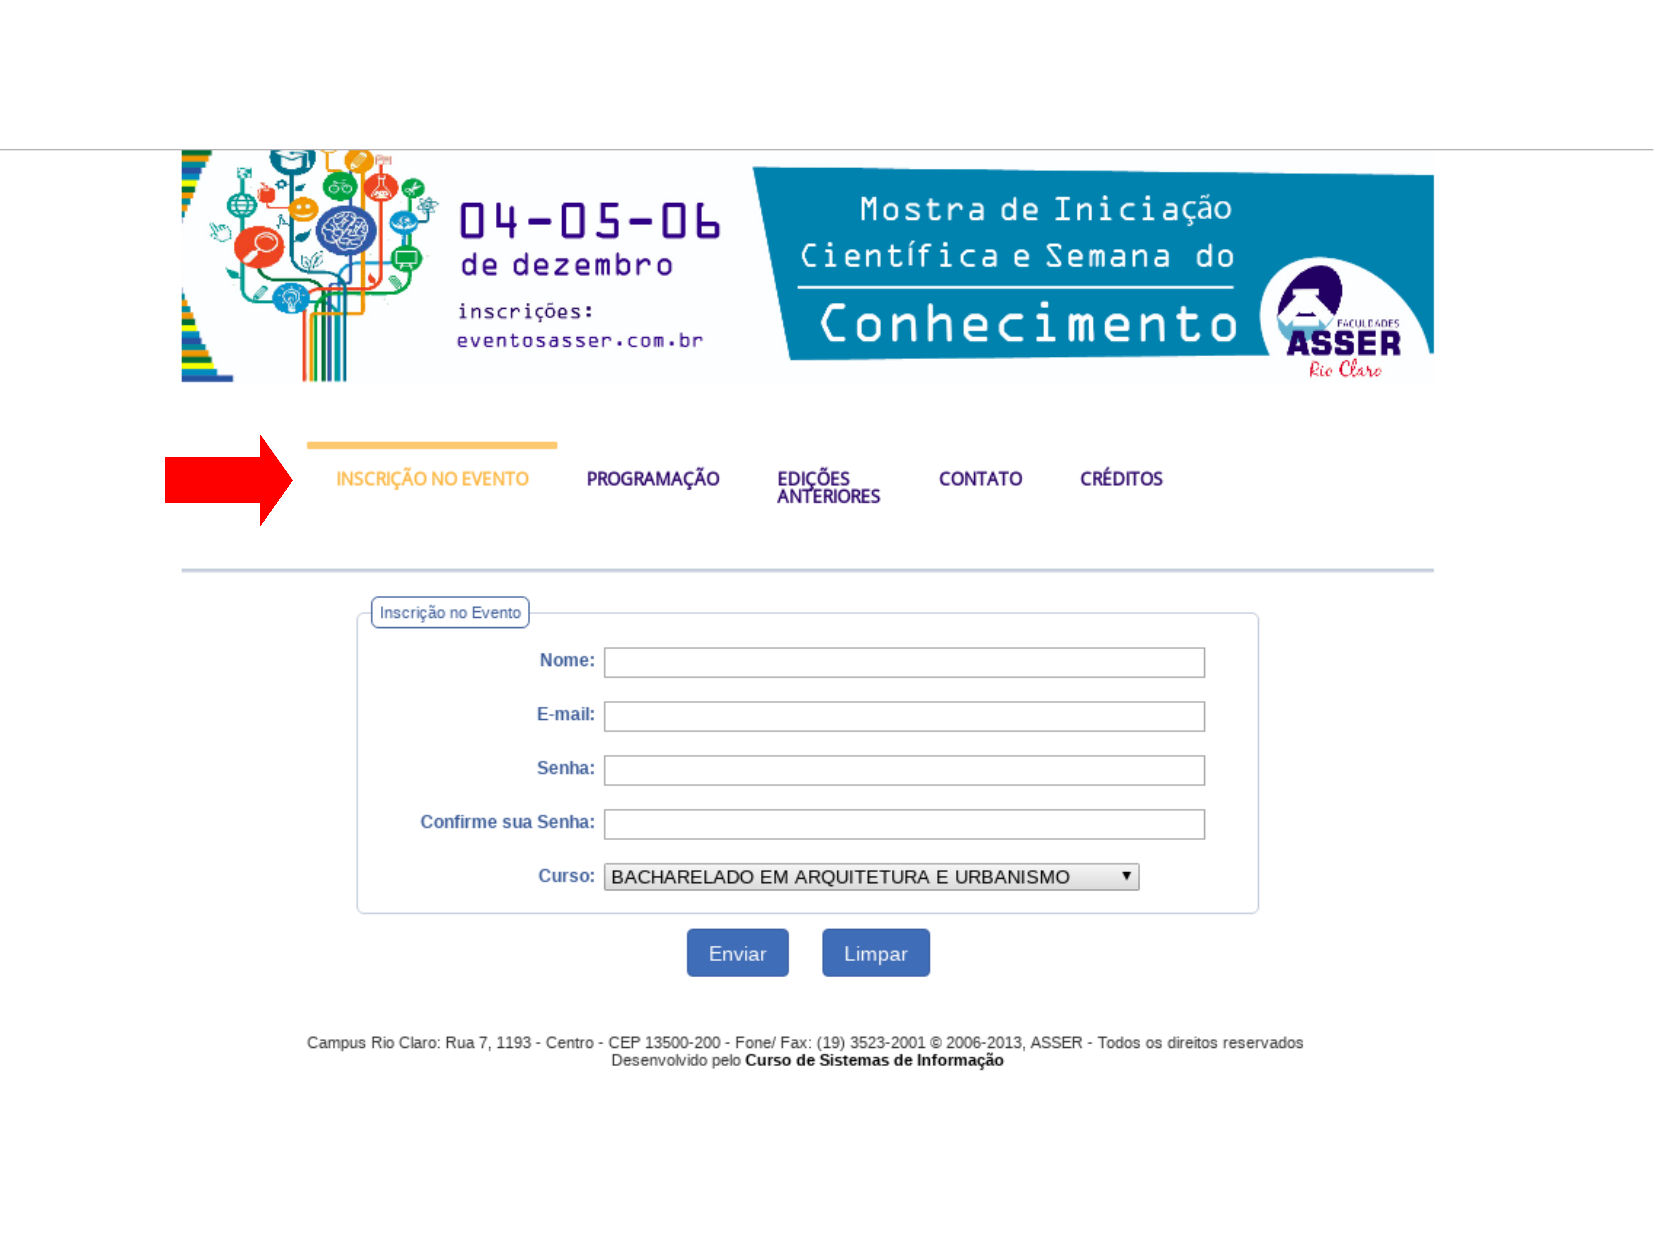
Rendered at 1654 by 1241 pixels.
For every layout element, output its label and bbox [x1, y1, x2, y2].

picture [0, 149, 1654, 1098]
text_box [165, 435, 293, 526]
